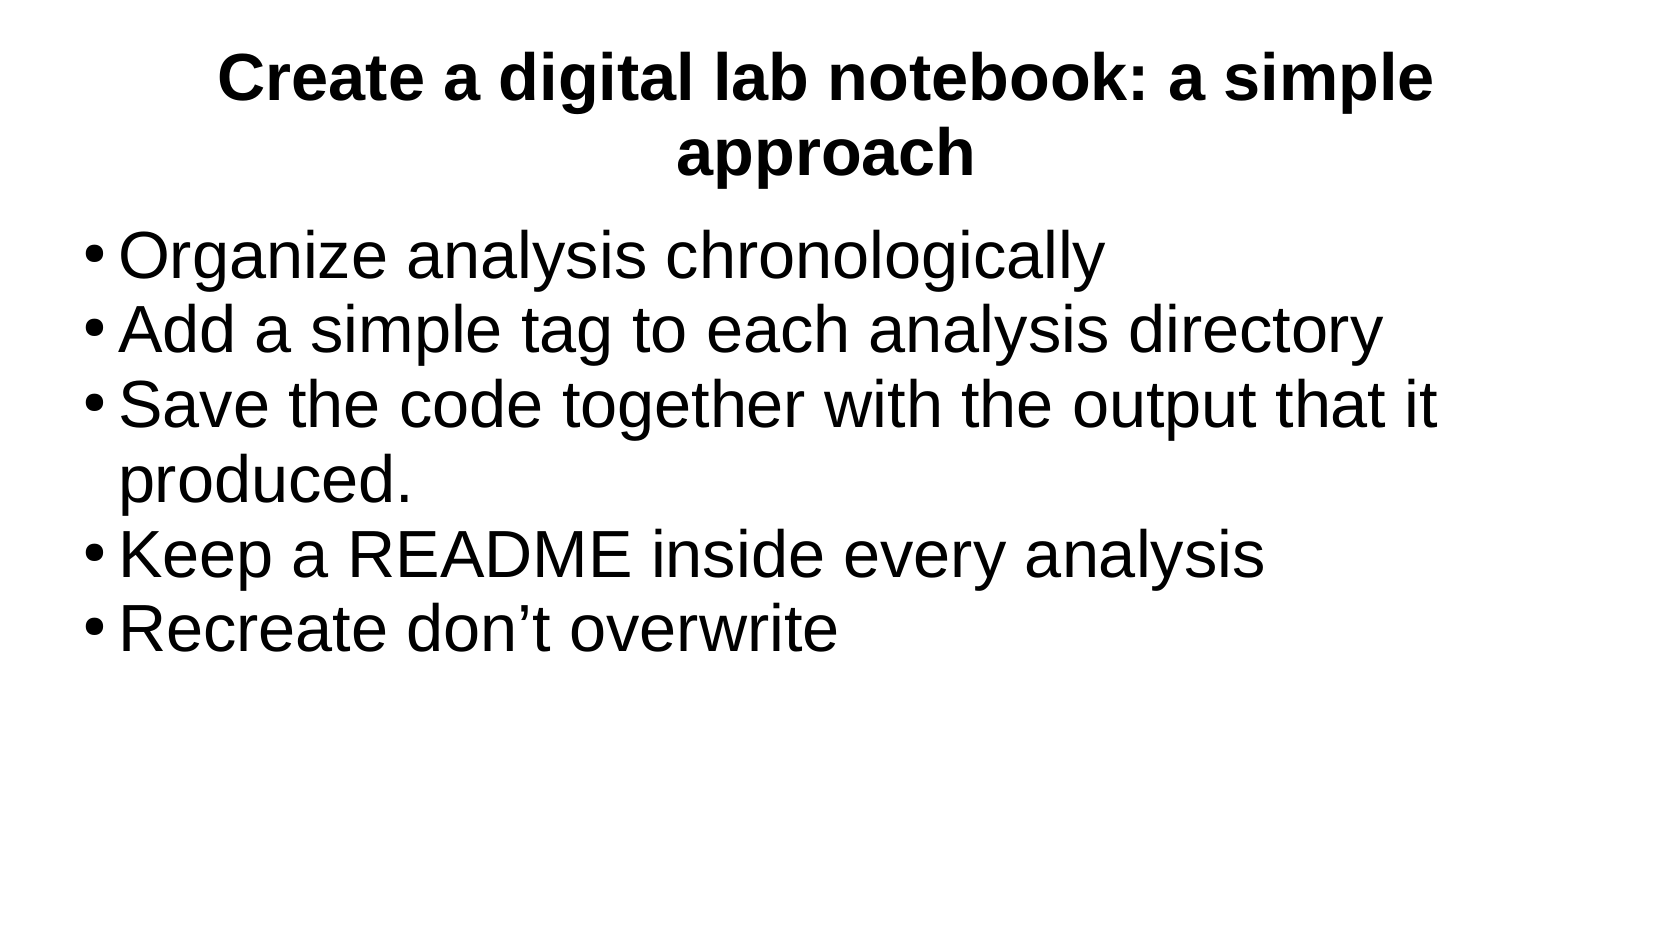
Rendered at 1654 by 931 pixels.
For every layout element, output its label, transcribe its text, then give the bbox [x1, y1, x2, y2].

list Organize analysis chronologically Add a simple tag to each analysis directory Save the code together with the output that it produced. Keep a README inside every analysis Recreate don’t overwrite [82, 217, 1571, 758]
title Create a digital lab notebook: a simple approach [82, 37, 1571, 193]
